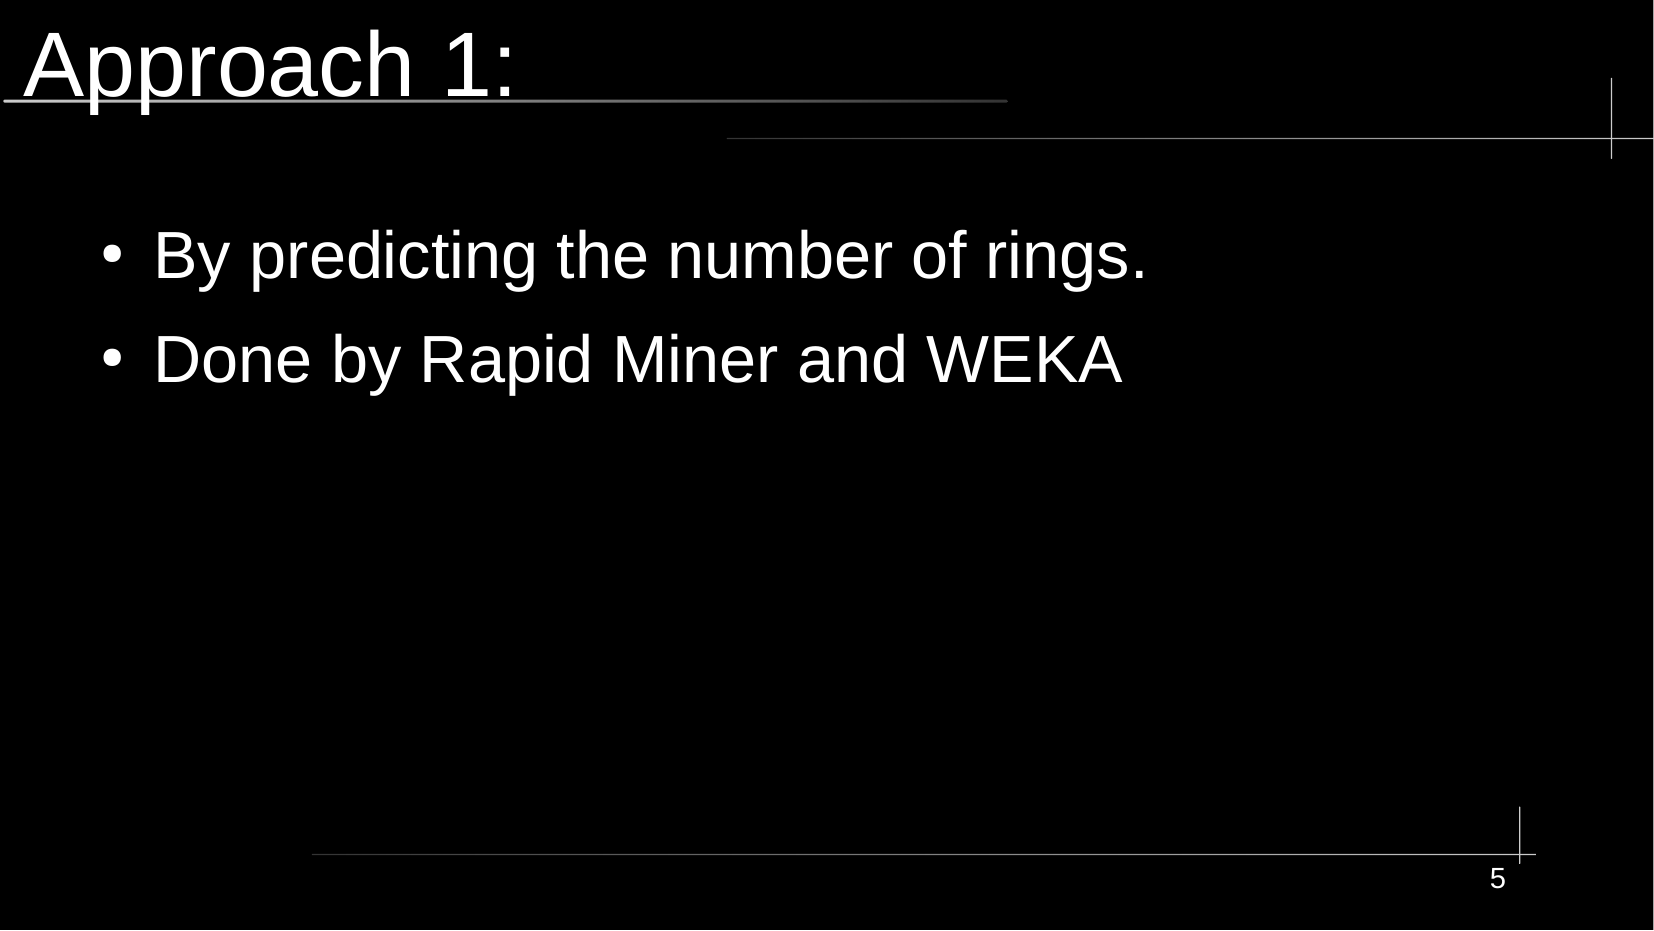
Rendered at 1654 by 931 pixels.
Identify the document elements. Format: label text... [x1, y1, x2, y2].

title Approach 1: [23, 11, 1589, 119]
list By predicting the number of rings. Done by Rapid Miner and WEKA [82, 217, 1571, 758]
